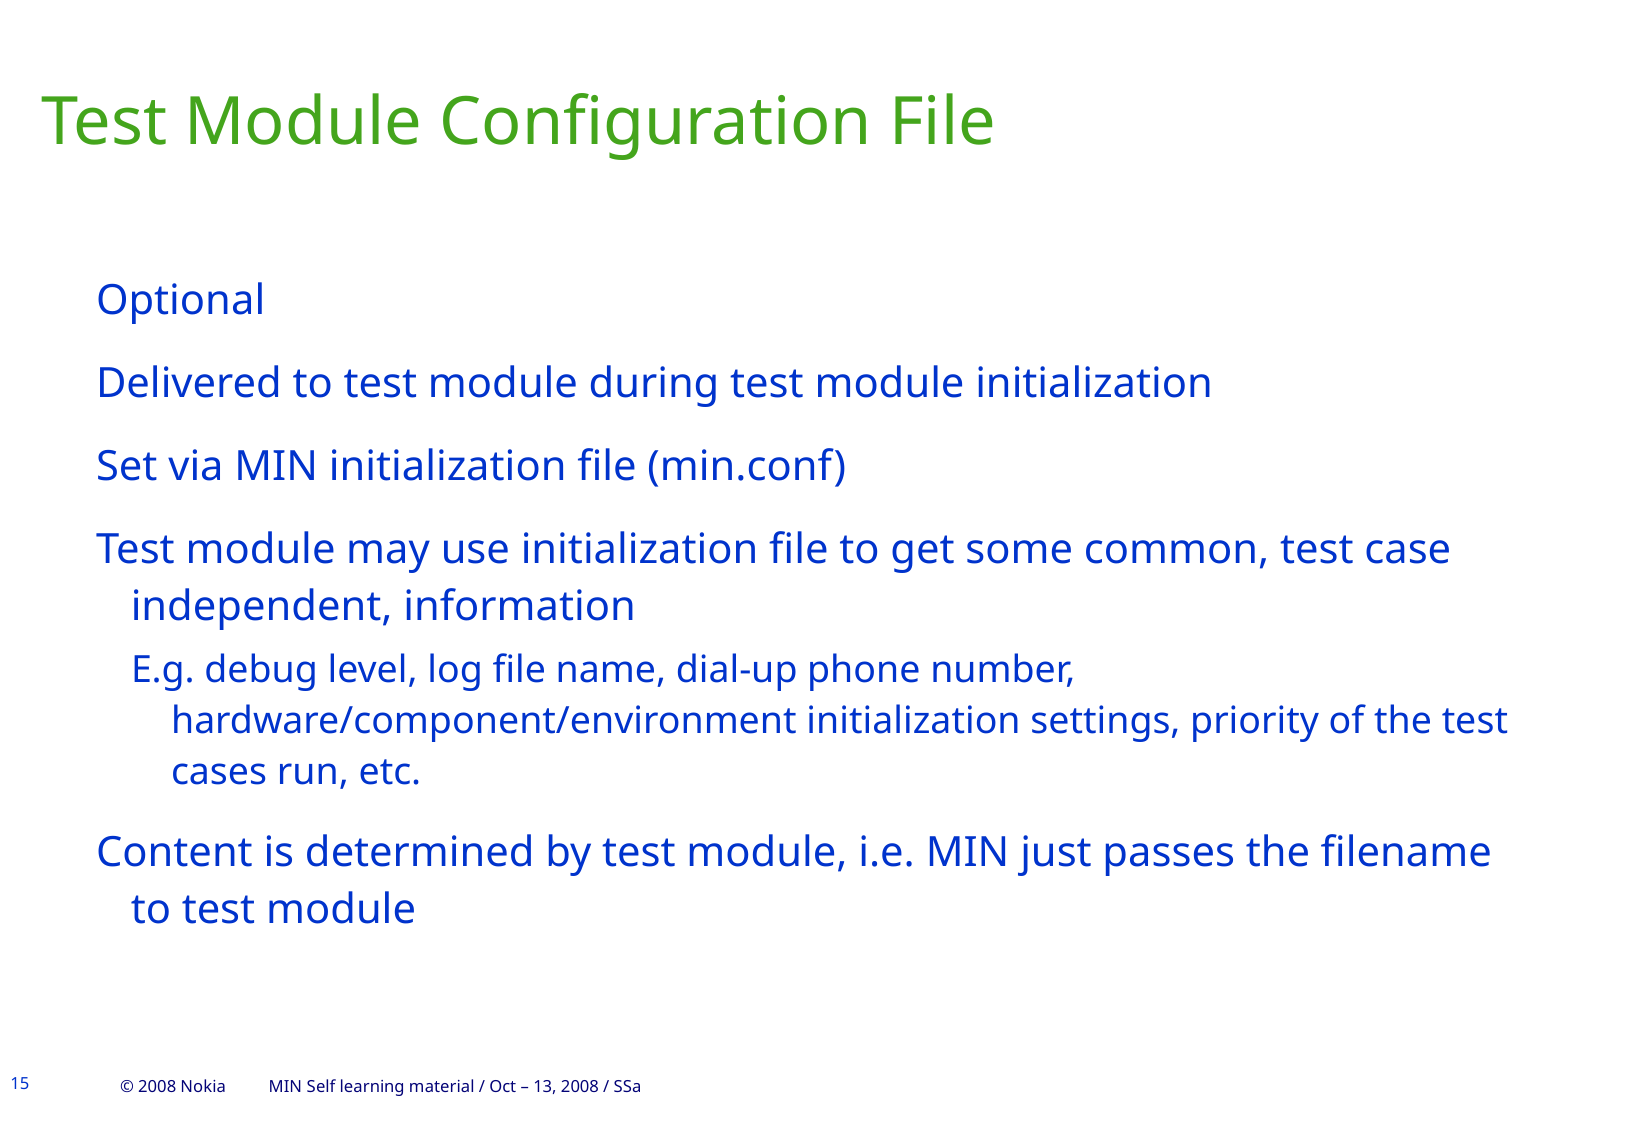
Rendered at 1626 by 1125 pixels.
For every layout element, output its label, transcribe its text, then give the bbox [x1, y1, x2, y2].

title Test Module Configuration File [41, 70, 1504, 174]
list Optional Delivered to test module during test module initialization Set via MIN initialization file (min.conf) Test module may use initialization file to get some common, test case independent, information E.g. debug level, log file name, dial-up phone number, hardware/component/environment initialization settings, priority of the test cases run, etc. Content is determined by test module, i.e. MIN just passes the filename to test module [81, 262, 1544, 1006]
